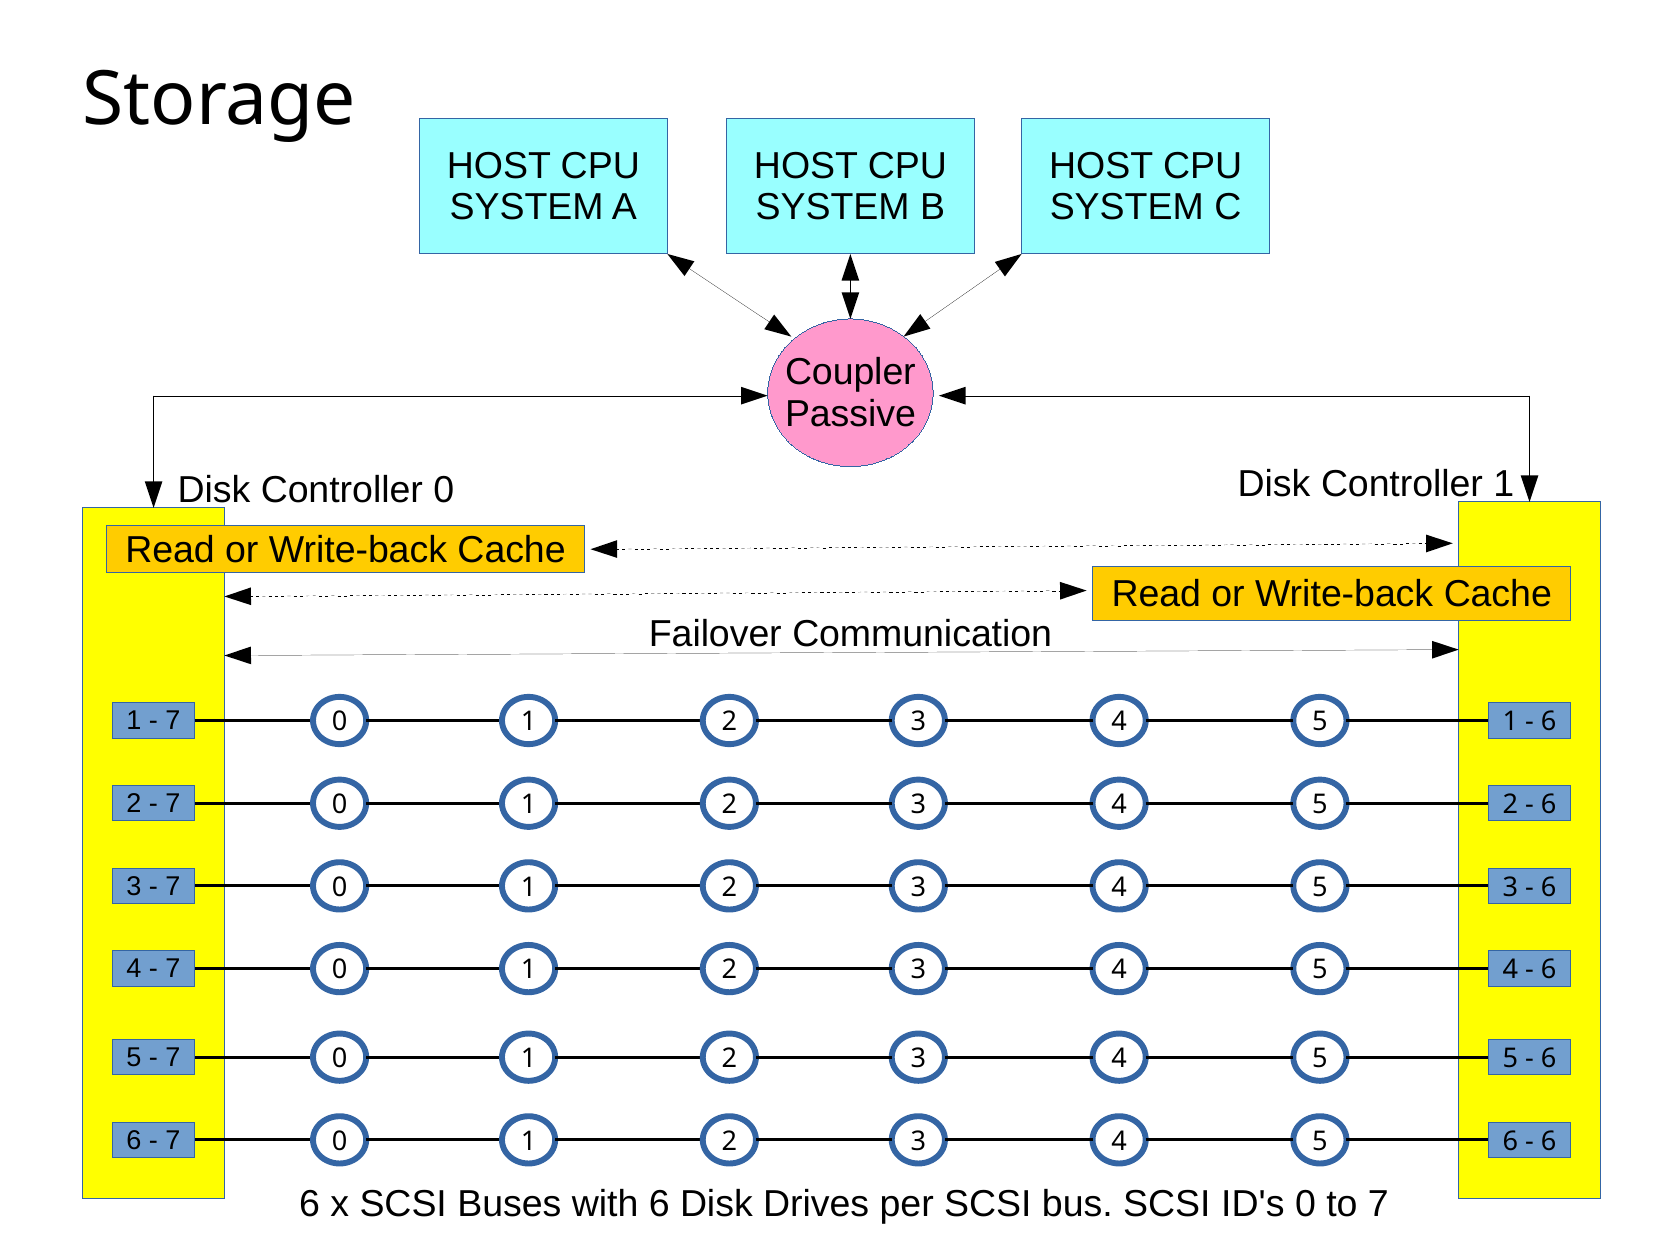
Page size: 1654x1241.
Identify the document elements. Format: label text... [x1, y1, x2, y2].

text_box 5 [1293, 779, 1347, 827]
text_box Disk Controller 1 [1198, 454, 1554, 512]
text_box 5 - 7 [112, 1039, 195, 1075]
text_box [1458, 501, 1601, 1199]
text_box 5 [1293, 696, 1347, 745]
text_box 1 - 7 [112, 702, 195, 739]
text_box HOST CPU SYSTEM B [726, 118, 975, 254]
text_box 0 [312, 862, 367, 910]
text_box 0 [312, 696, 367, 745]
text_box 5 - 6 [1488, 1039, 1571, 1075]
text_box 4 [1092, 779, 1146, 827]
text_box 1 [501, 862, 556, 910]
text_box 3 [891, 696, 945, 745]
text_box Failover Communication [549, 604, 1152, 662]
text_box 2 [702, 944, 756, 993]
title Storage [82, 49, 1571, 142]
text_box 4 [1092, 1033, 1146, 1081]
text_box 4 [1092, 1116, 1146, 1164]
text_box 0 [312, 779, 367, 827]
text_box 3 - 7 [112, 868, 195, 904]
text_box 2 - 6 [1488, 785, 1571, 821]
text_box 2 [702, 862, 756, 910]
text_box 1 [501, 1116, 556, 1164]
text_box 1 - 6 [1488, 702, 1571, 739]
text_box 1 [501, 696, 556, 745]
text_box 5 [1293, 944, 1347, 993]
text_box 5 [1293, 1033, 1347, 1081]
text_box 1 [501, 944, 556, 993]
text_box 3 [891, 862, 945, 910]
text_box 5 [1293, 1116, 1347, 1164]
text_box 2 [702, 1033, 756, 1081]
text_box 2 [702, 779, 756, 827]
text_box 4 - 7 [112, 950, 195, 987]
text_box Read or Write-back Cache [1092, 566, 1571, 621]
text_box 6 - 6 [1488, 1122, 1571, 1158]
text_box 3 - 6 [1488, 868, 1571, 904]
text_box 4 [1092, 862, 1146, 910]
text_box 1 [501, 1033, 556, 1081]
text_box 5 [1293, 862, 1347, 910]
text_box 0 [312, 944, 367, 993]
text_box 0 [312, 1116, 367, 1164]
text_box HOST CPU SYSTEM A [419, 118, 668, 254]
text_box 3 [891, 1116, 945, 1164]
text_box 6 - 7 [112, 1122, 195, 1158]
text_box 0 [312, 1033, 367, 1081]
text_box 4 [1092, 696, 1146, 745]
text_box Coupler Passive [767, 318, 934, 467]
text_box 4 - 6 [1488, 950, 1571, 987]
text_box 3 [891, 944, 945, 993]
text_box 2 - 7 [112, 785, 195, 821]
text_box 3 [891, 779, 945, 827]
text_box 2 [702, 1116, 756, 1164]
text_box 1 [501, 779, 556, 827]
text_box 2 [702, 696, 756, 745]
text_box Read or Write-back Cache [106, 525, 585, 573]
text_box Disk Controller 0 [141, 460, 491, 518]
text_box 6 x SCSI Buses with 6 Disk Drives per SCSI bus. SCSI ID's 0 to 7 [248, 1175, 1441, 1233]
text_box 4 [1092, 944, 1146, 993]
text_box 3 [891, 1033, 945, 1081]
text_box [82, 507, 225, 1199]
text_box HOST CPU SYSTEM C [1021, 118, 1270, 254]
